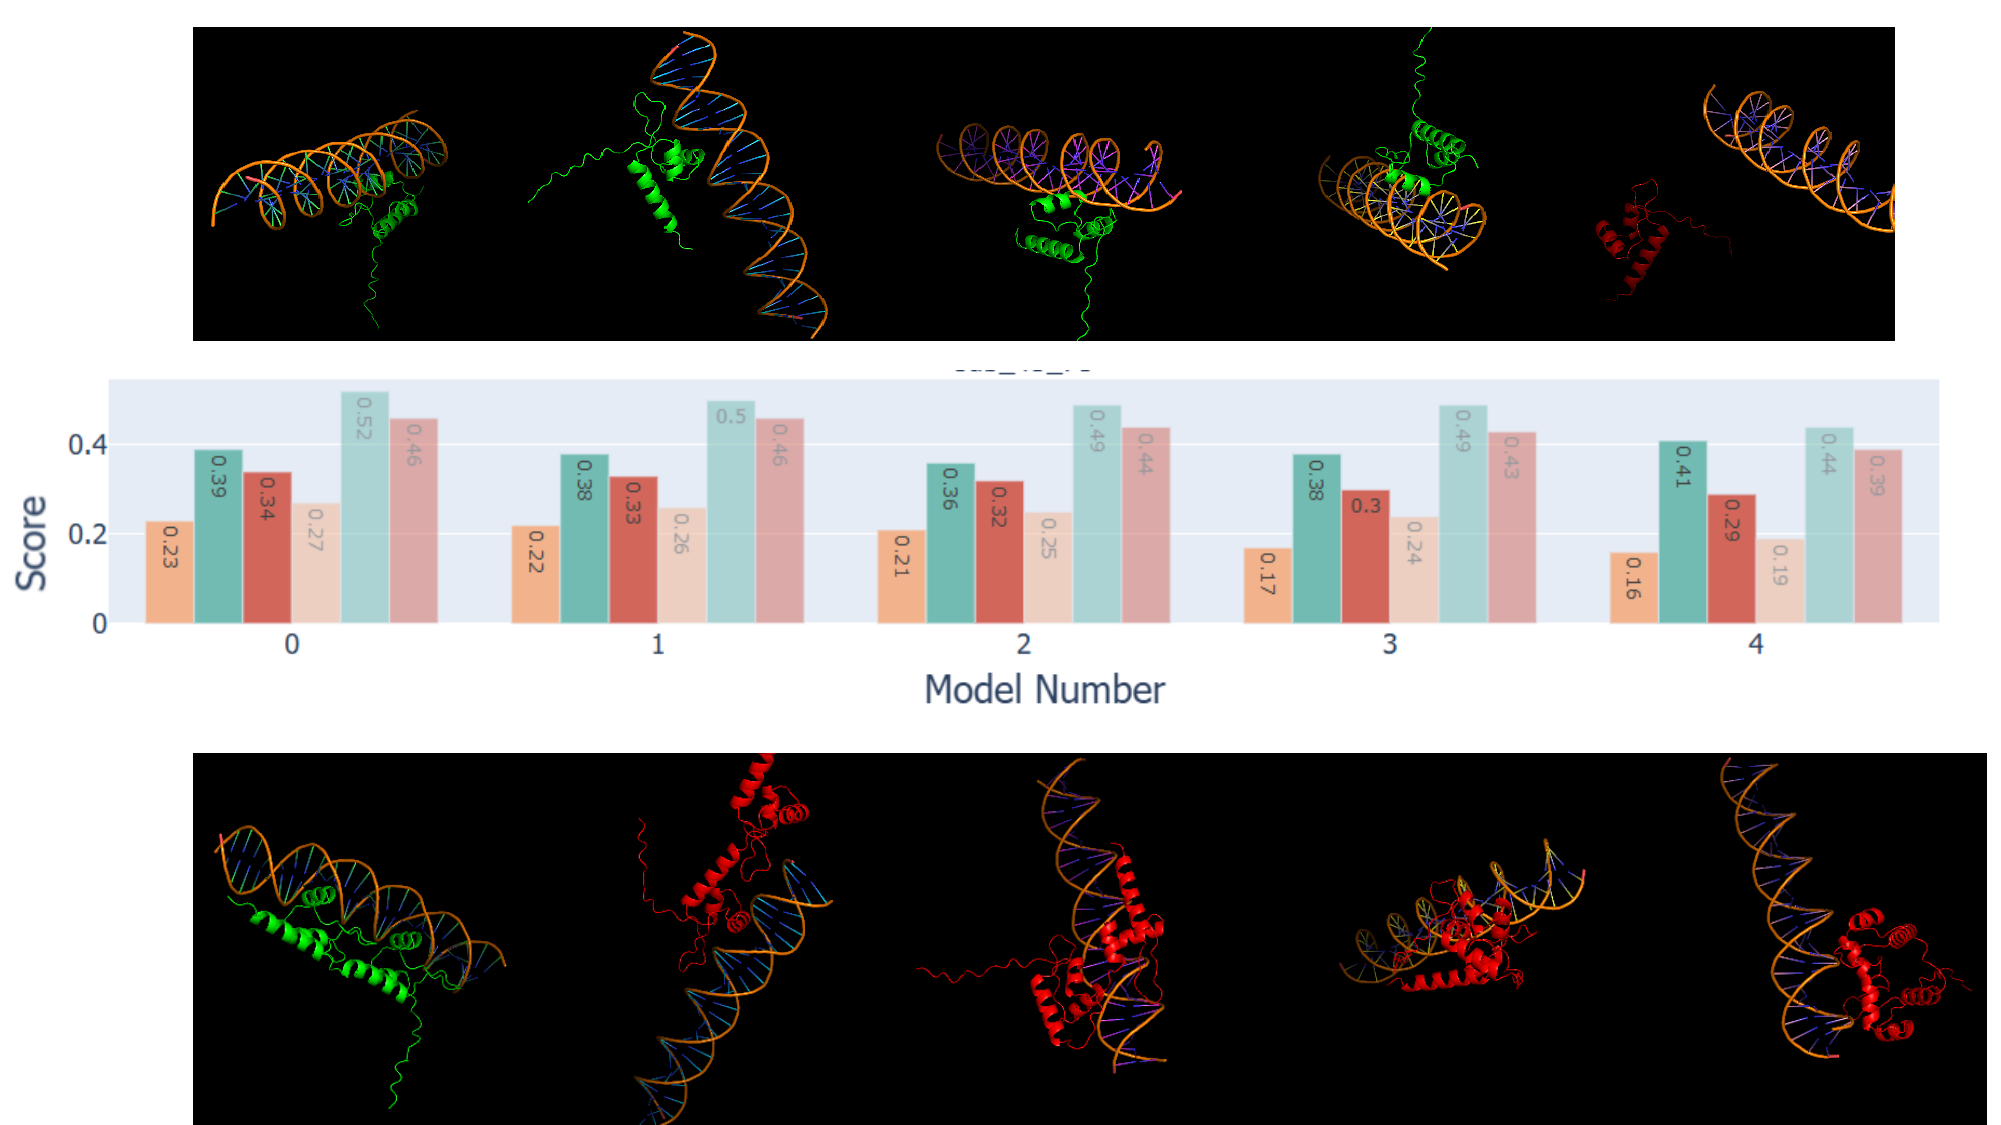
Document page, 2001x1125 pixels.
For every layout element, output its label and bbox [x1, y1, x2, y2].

picture [0, 371, 1963, 718]
picture [193, 753, 1987, 1125]
picture [193, 27, 1895, 341]
